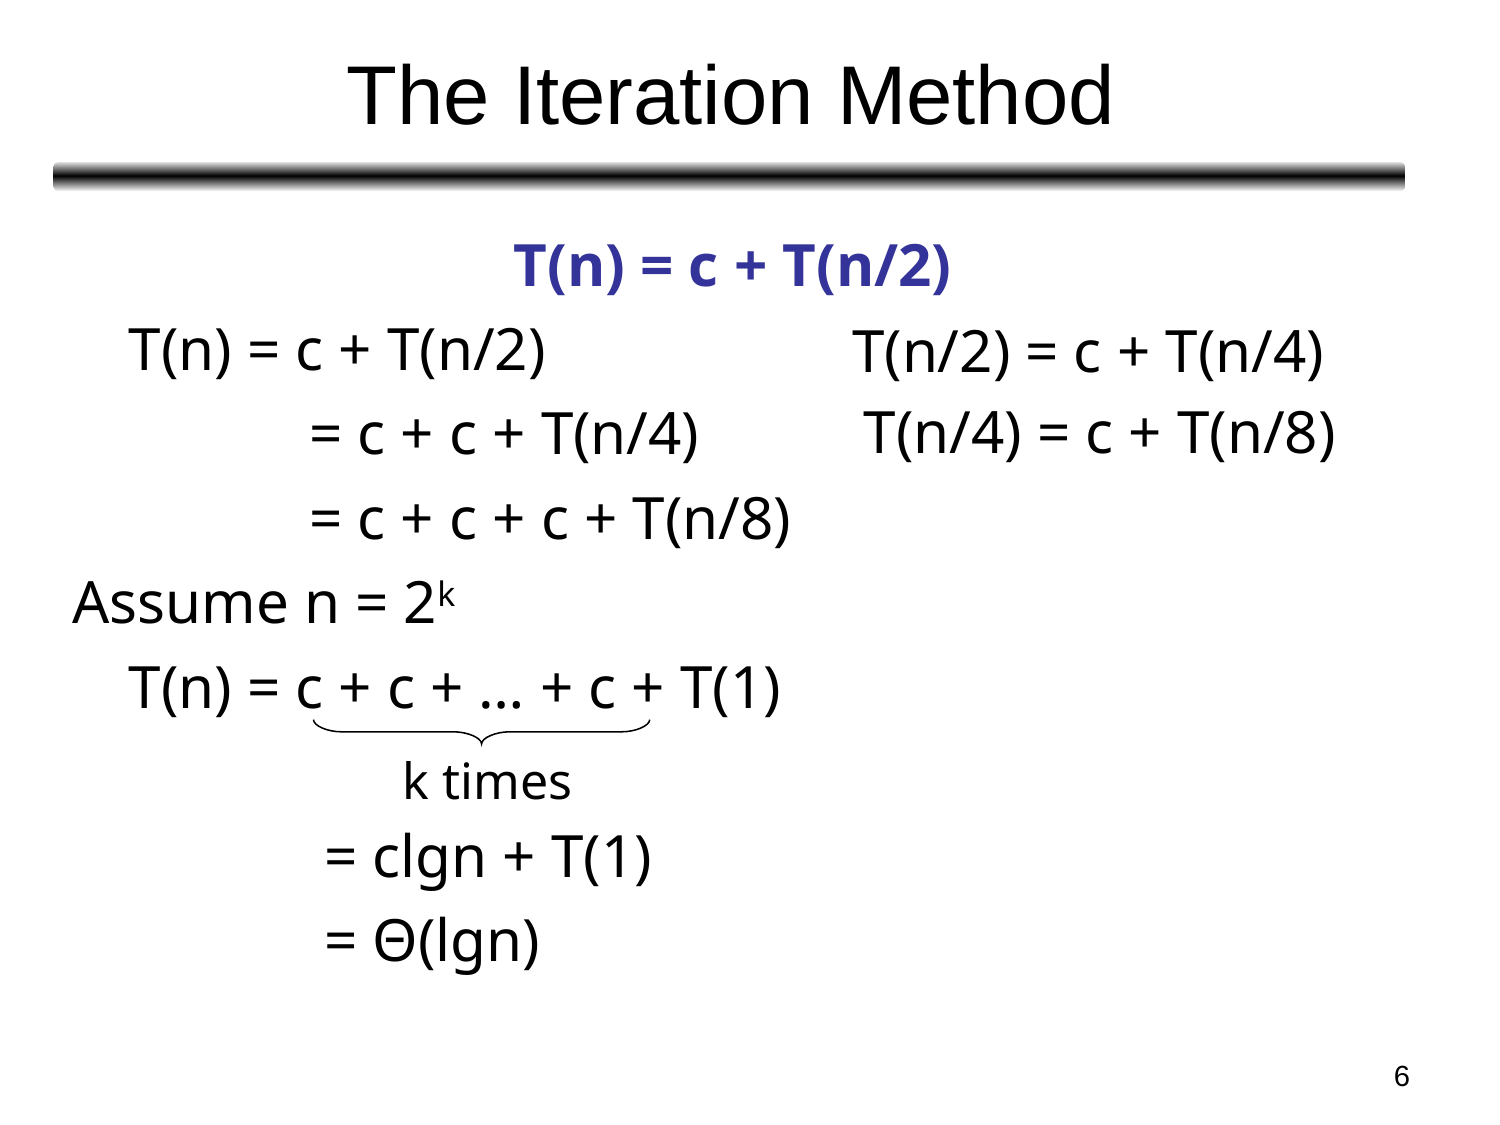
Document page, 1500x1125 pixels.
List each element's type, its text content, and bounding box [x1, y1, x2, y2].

text_box T(n/4) = c + T(n/8) [848, 387, 1352, 473]
list T(n) = c + T(n/2) T(n) = c + T(n/2) = c + c + T(n/4) = c + c + c + T(n/8) Assume n = 2k T(n) = c + c + … + c + T(1) = clgn + T(1) = Θ(lgn) [57, 199, 1408, 1032]
text_box k times [388, 741, 588, 818]
text_box T(n/2) = c + T(n/4) [837, 306, 1340, 393]
title The Iteration Method [55, 16, 1406, 166]
